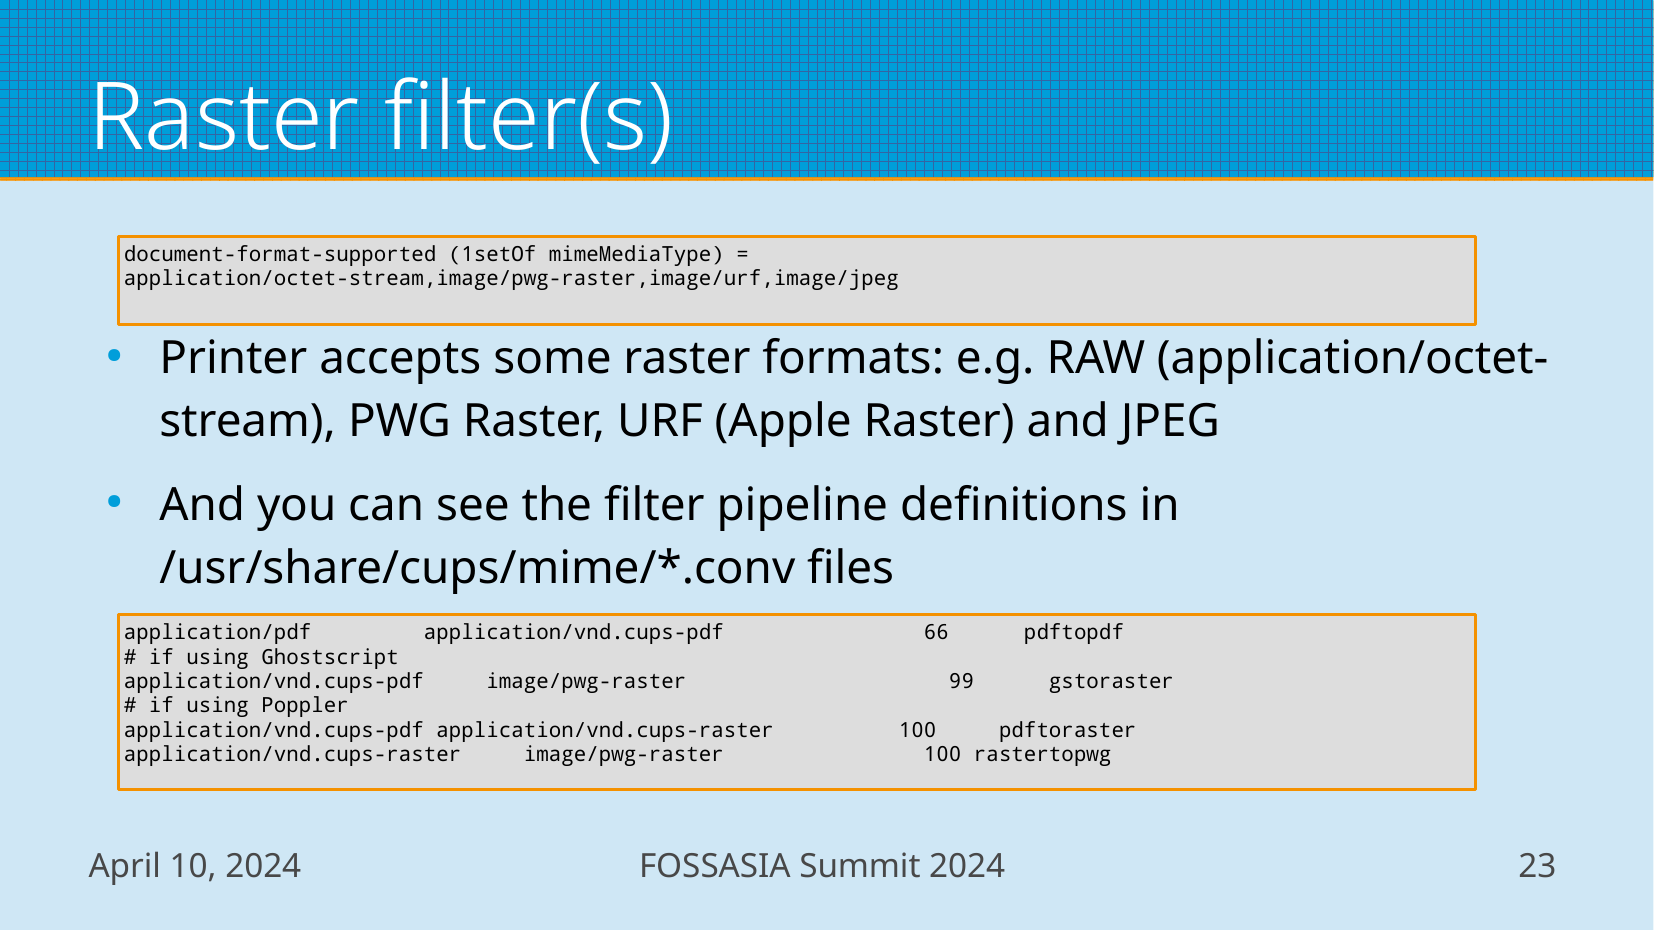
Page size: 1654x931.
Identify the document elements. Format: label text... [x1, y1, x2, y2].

list Printer accepts some raster formats: e.g. RAW (application/octet-stream), PWG Raster, URF (Apple Raster) and JPEG And you can see the filter pipeline definitions in /usr/share/cups/mime/*.conv files [88, 324, 1565, 813]
title Raster filter(s) [88, 14, 1565, 178]
text_box application/pdf application/vnd.cups-pdf 66 pdftopdf # if using Ghostscript application/vnd.cups-pdf image/pwg-raster 99 gstoraster # if using Poppler application/vnd.cups-pdf application/vnd.cups-raster 100 pdftoraster application/vnd.cups-raster image/pwg-raster 100 rastertopwg [118, 614, 1476, 790]
text_box document-format-supported (1setOf mimeMediaType) = application/octet-stream,image/pwg-raster,image/urf,image/jpeg [118, 236, 1476, 325]
